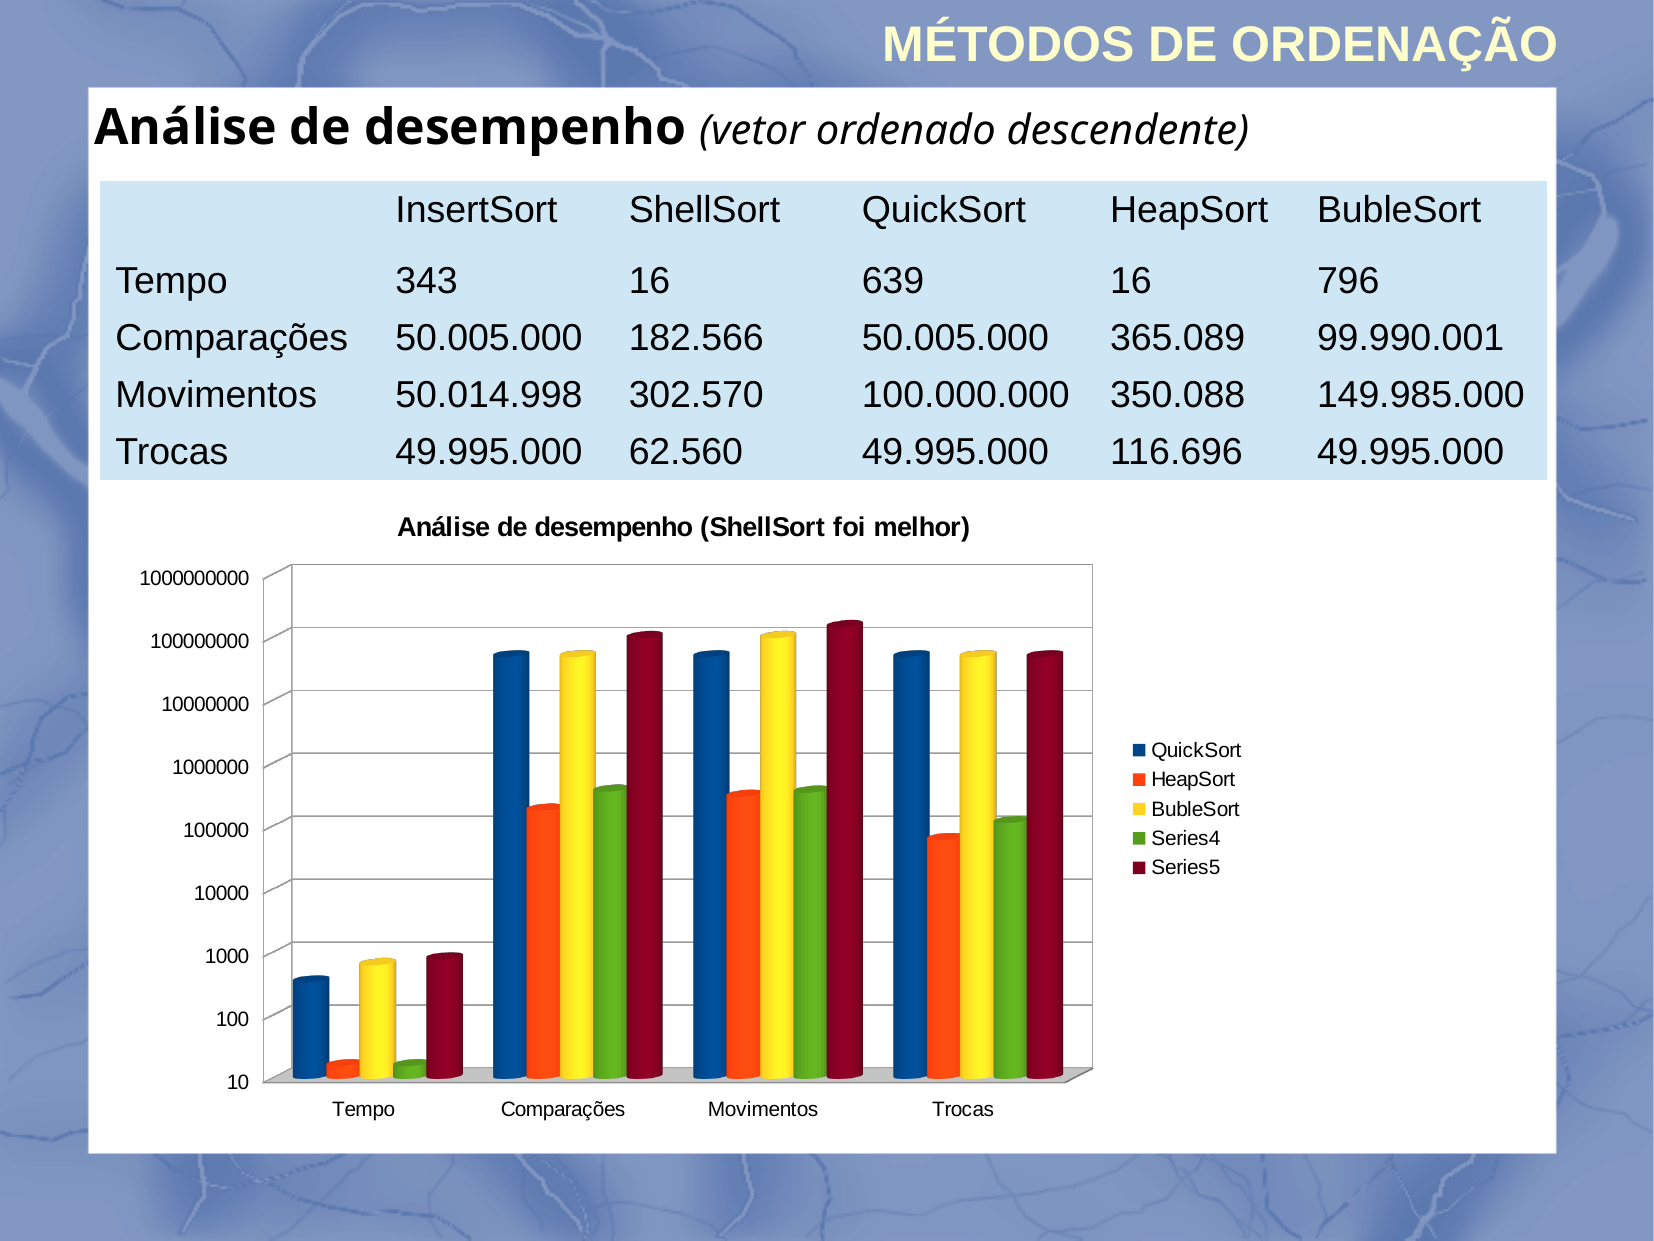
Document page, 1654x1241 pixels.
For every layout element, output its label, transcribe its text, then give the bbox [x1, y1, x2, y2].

table_cell 62.560 [614, 423, 847, 480]
table_header InsertSort [380, 181, 614, 252]
table_cell 343 [380, 252, 614, 309]
table_cell Trocas [100, 423, 380, 480]
chart [106, 484, 1262, 1134]
table_cell 302.570 [614, 366, 847, 423]
table_cell 50.005.000 [847, 309, 1095, 366]
table_cell Movimentos [100, 366, 380, 423]
text_box MÉTODOS DE ORDENAÇÃO [141, 0, 1559, 83]
table_cell 350.088 [1095, 366, 1302, 423]
table_cell 50.005.000 [380, 309, 614, 366]
table_cell 365.089 [1095, 309, 1302, 366]
table_cell 182.566 [614, 309, 847, 366]
table_cell 796 [1302, 252, 1547, 309]
table_cell 49.995.000 [380, 423, 614, 480]
table_cell 116.696 [1095, 423, 1302, 480]
table_cell 16 [1095, 252, 1302, 309]
table_cell 149.985.000 [1302, 366, 1547, 423]
table_cell Comparações [100, 309, 380, 366]
table_header HeapSort [1095, 181, 1302, 252]
table_cell 100.000.000 [847, 366, 1095, 423]
table_header ShellSort [614, 181, 847, 252]
table_header [100, 181, 380, 252]
table_cell 49.995.000 [847, 423, 1095, 480]
table_cell 16 [614, 252, 847, 309]
table_header BubleSort [1302, 181, 1547, 252]
table_cell 49.995.000 [1302, 423, 1547, 480]
text_box Análise de desempenho (vetor ordenado descendente) [94, 94, 1548, 1146]
table_cell Tempo [100, 252, 380, 309]
table_header QuickSort [847, 181, 1095, 252]
table_cell 99.990.001 [1302, 309, 1547, 366]
picture [0, 0, 1654, 1241]
table_cell 639 [847, 252, 1095, 309]
table_cell 50.014.998 [380, 366, 614, 423]
